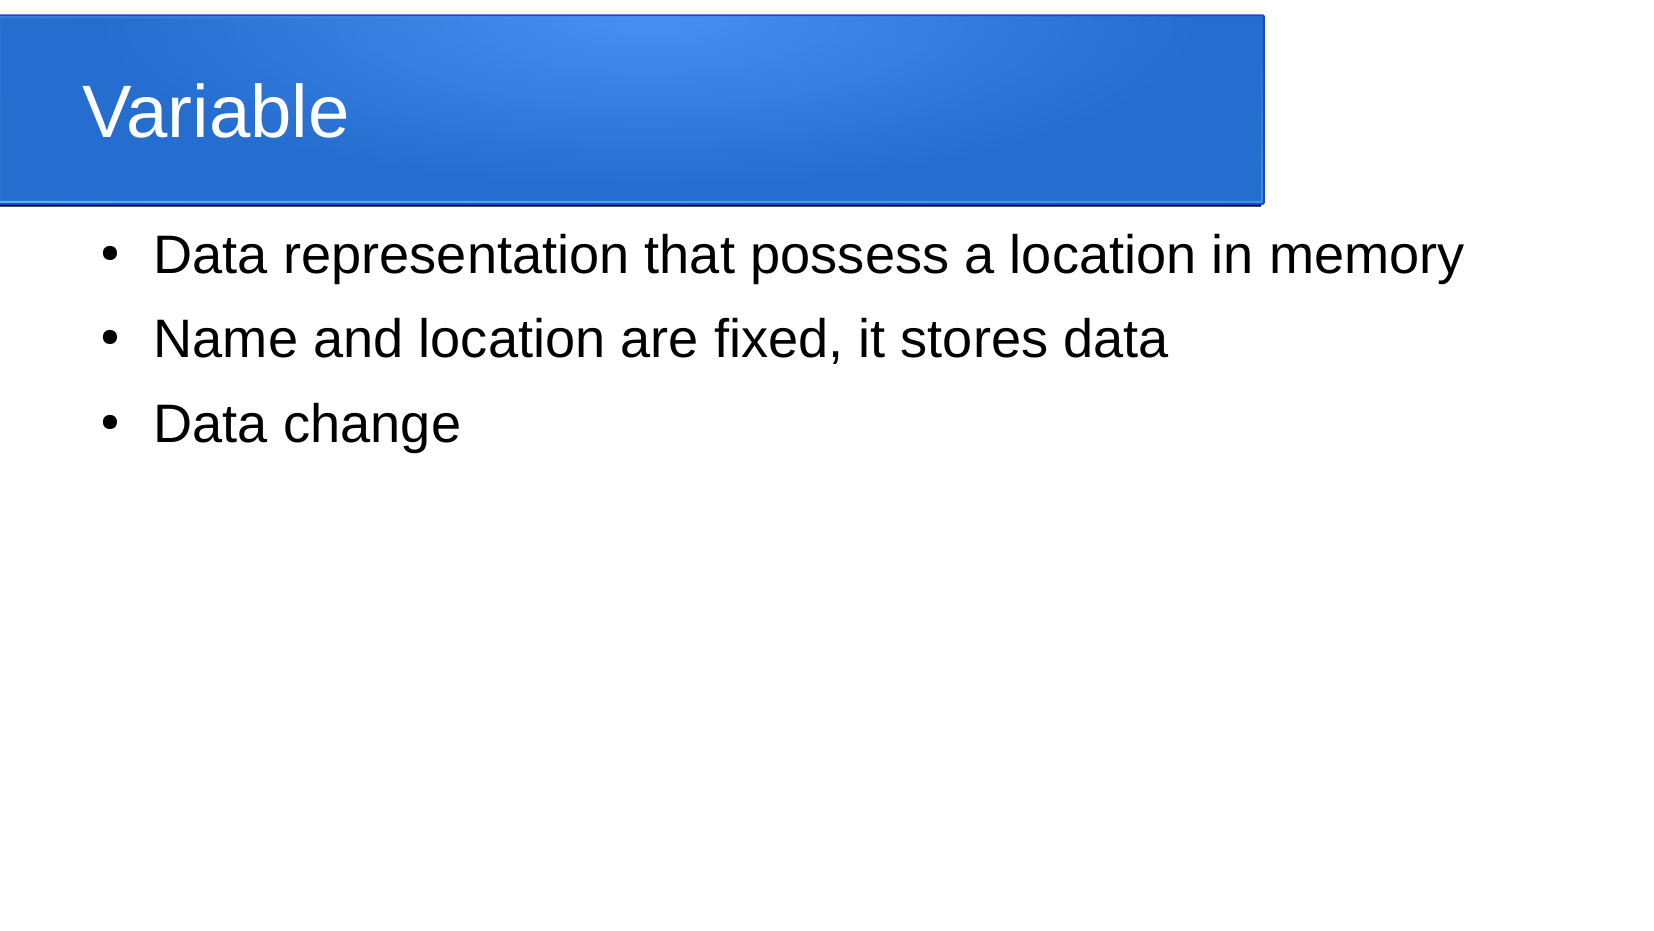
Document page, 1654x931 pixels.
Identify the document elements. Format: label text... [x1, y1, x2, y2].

title Variable [82, 35, 1235, 189]
list Data representation that possess a location in memory Name and location are fixed, it stores data Data change [82, 224, 1571, 764]
